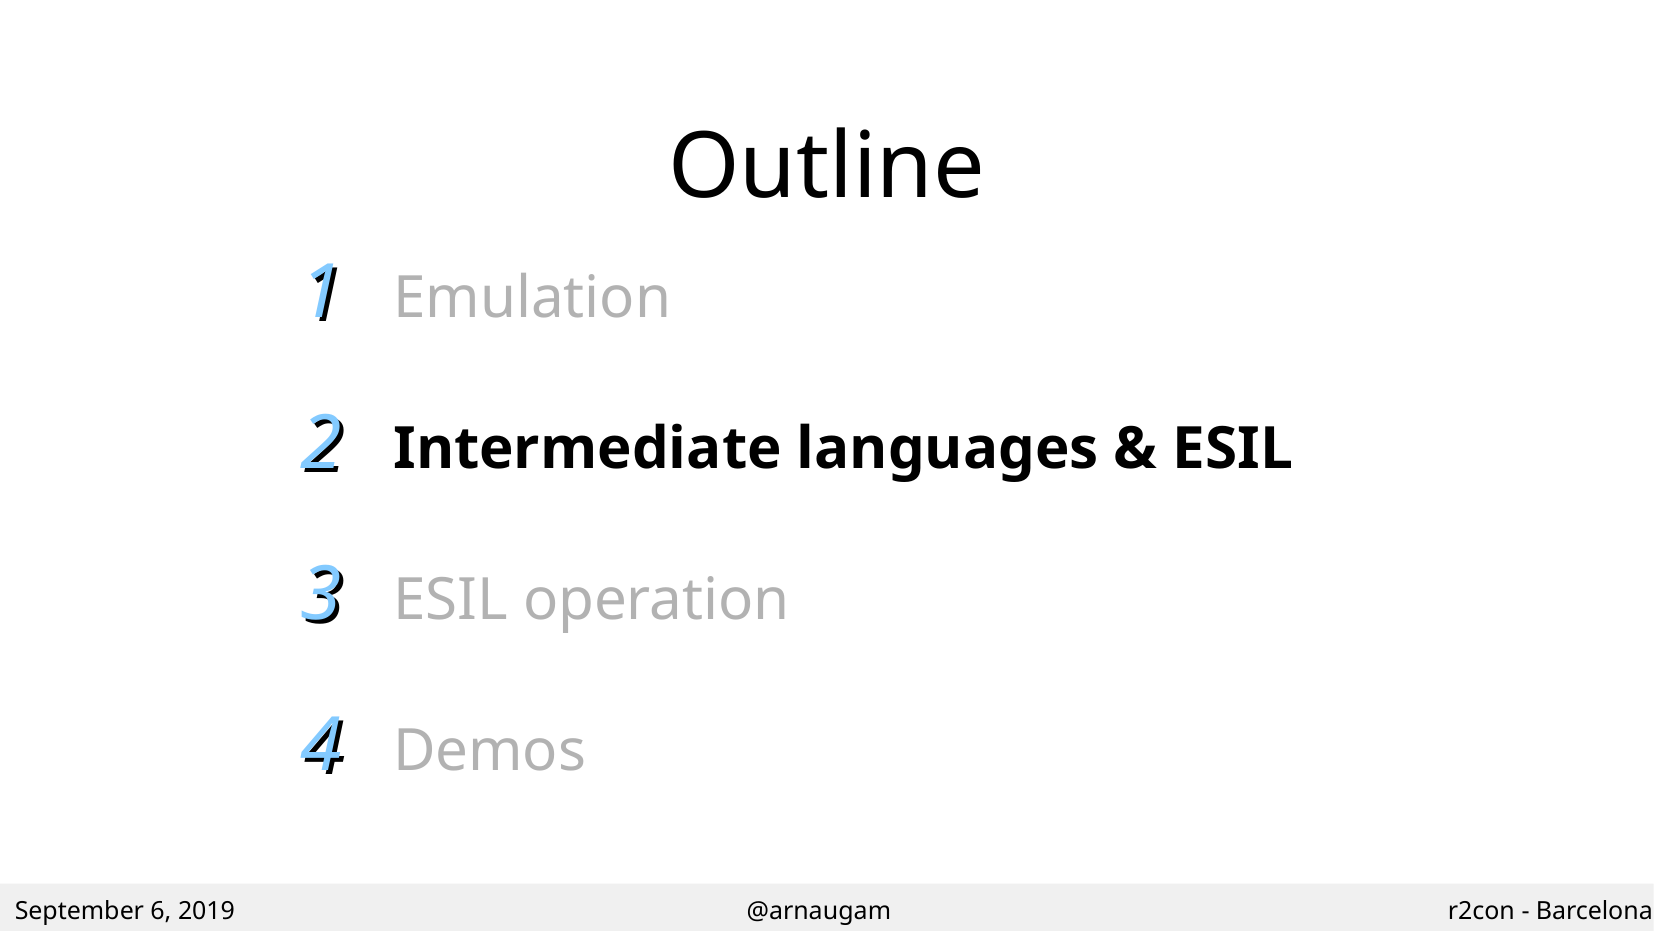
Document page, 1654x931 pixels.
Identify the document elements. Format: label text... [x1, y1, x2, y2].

title Outline [82, 84, 1571, 240]
list 1 Emulation 2 Intermediate languages & ESIL 3 ESIL operation 4 Demos [300, 210, 1351, 751]
